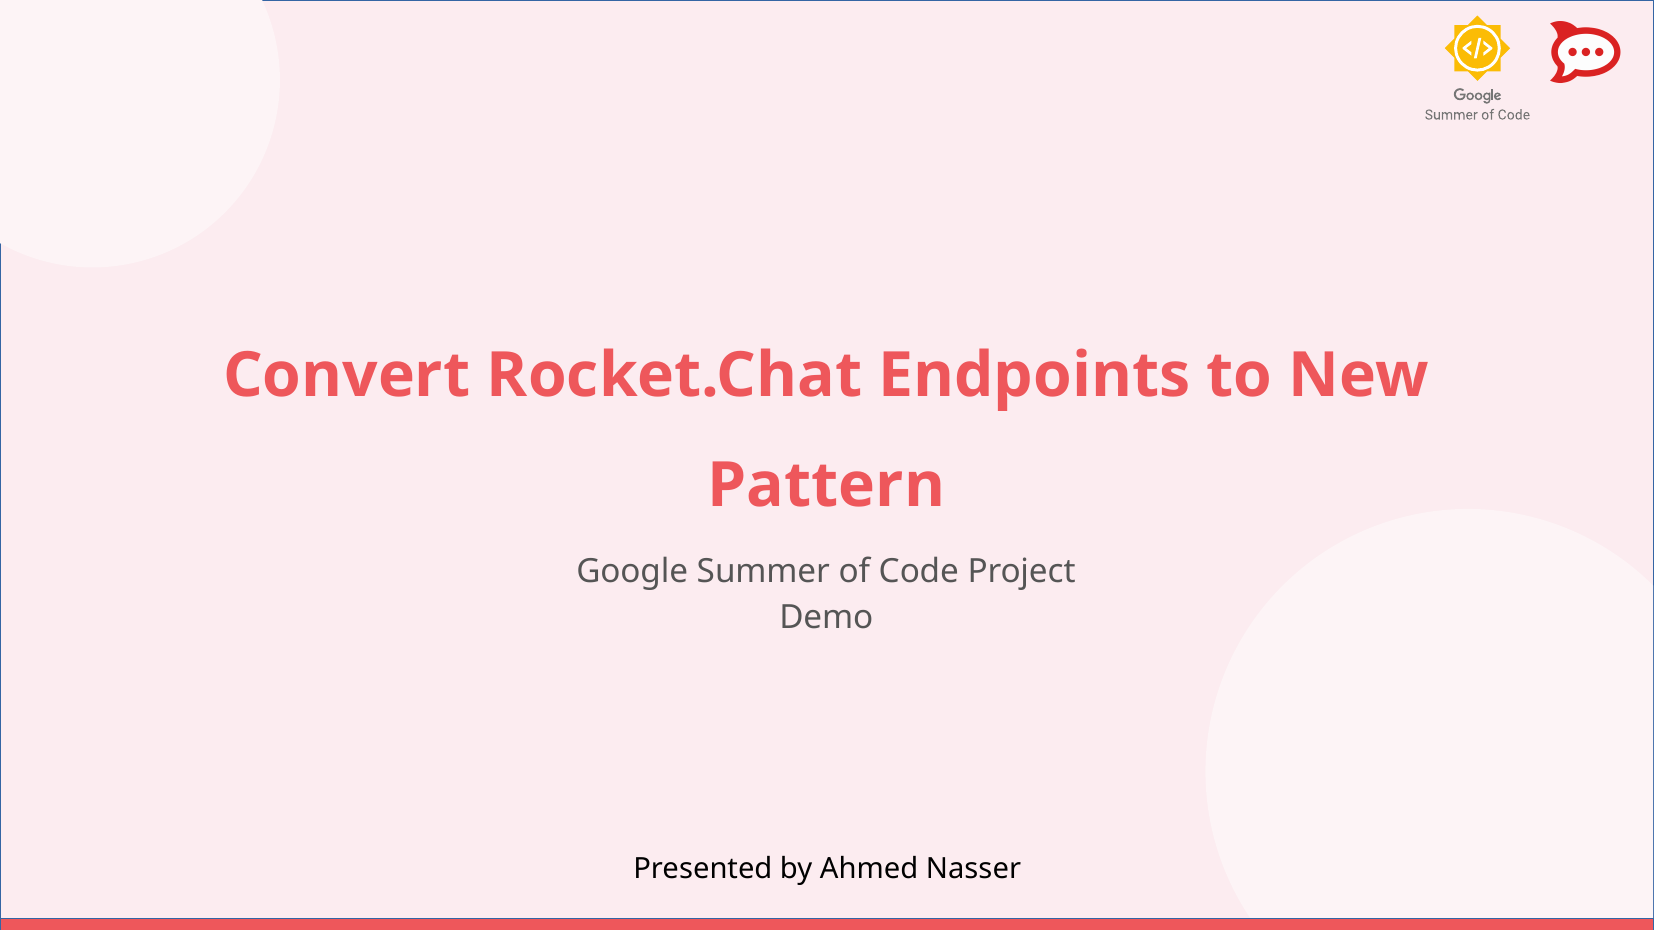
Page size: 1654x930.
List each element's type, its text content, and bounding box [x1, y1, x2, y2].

text_box Convert Rocket.Chat Endpoints to New Pattern [278, 322, 1375, 519]
picture [1548, 14, 1624, 90]
text_box Google Summer of Code Project Demo [523, 540, 1130, 639]
